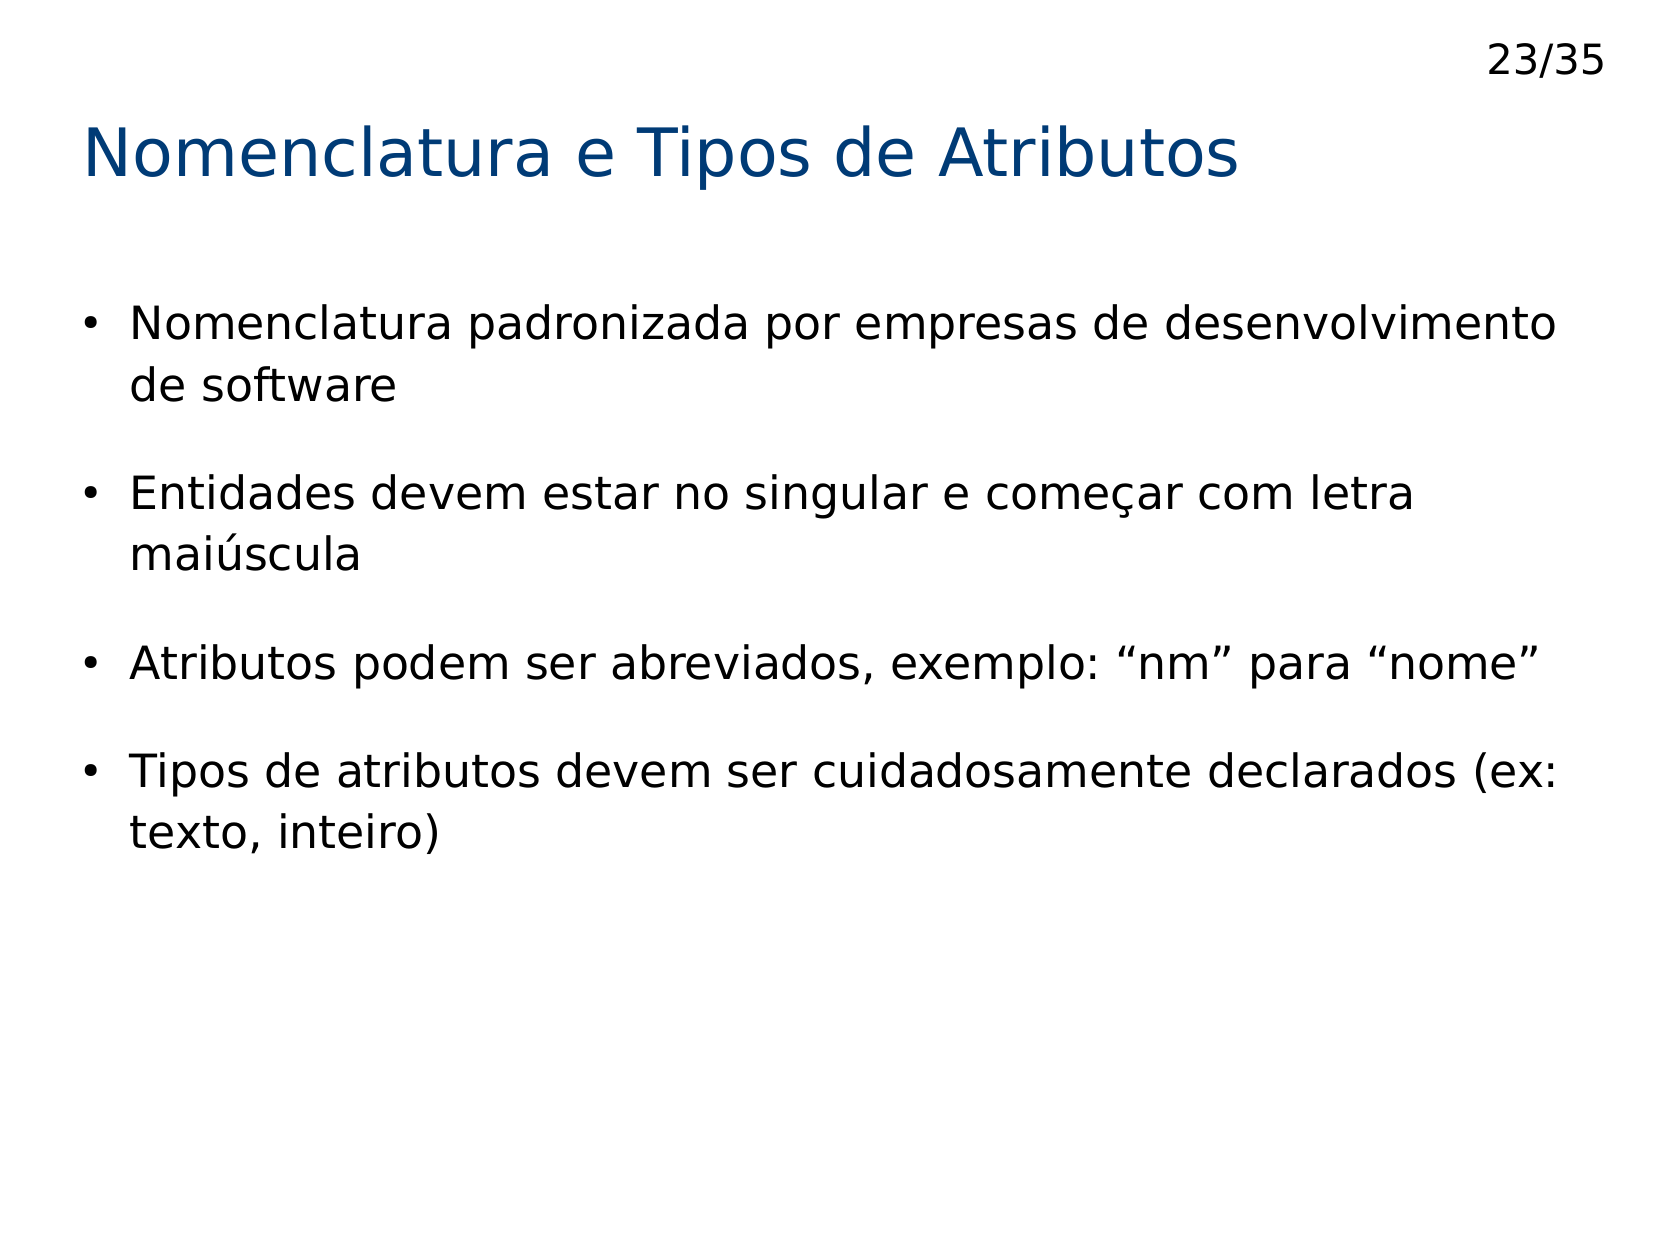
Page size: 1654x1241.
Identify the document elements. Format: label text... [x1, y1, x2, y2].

list Nomenclatura padronizada por empresas de desenvolvimento de software Entidades devem estar no singular e começar com letra maiúscula Atributos podem ser abreviados, exemplo: “nm” para “nome” Tipos de atributos devem ser cuidadosamente declarados (ex: texto, inteiro) [82, 289, 1571, 1108]
title Nomenclatura e Tipos de Atributos [82, 82, 1571, 224]
